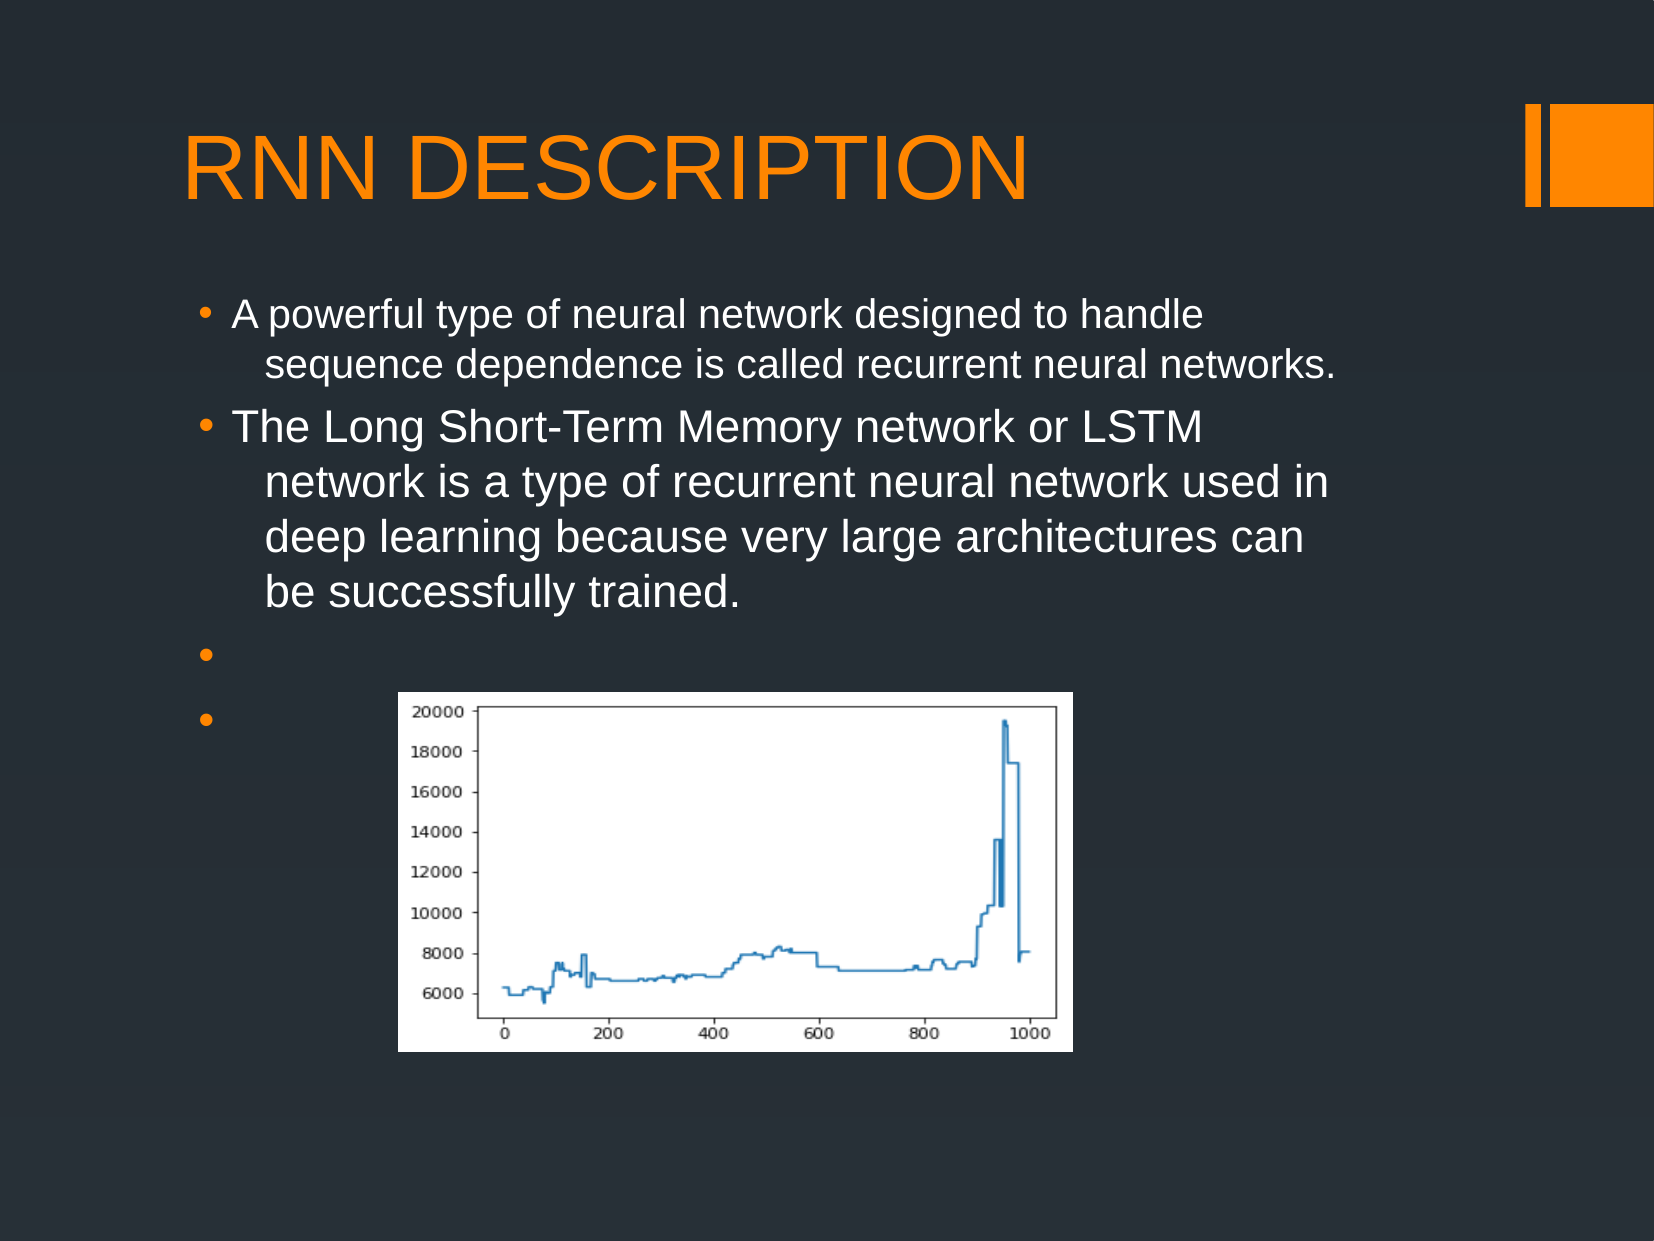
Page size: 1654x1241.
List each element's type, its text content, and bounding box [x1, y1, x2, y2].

list A powerful type of neural network designed to handle sequence dependence is called recurrent neural networks. The Long Short-Term Memory network or LSTM network is a type of recurrent neural network used in deep learning because very large architectures can be successfully trained. [165, 279, 1379, 639]
picture [398, 692, 1073, 1052]
title RNN DESCRIPTION [165, 99, 1489, 226]
